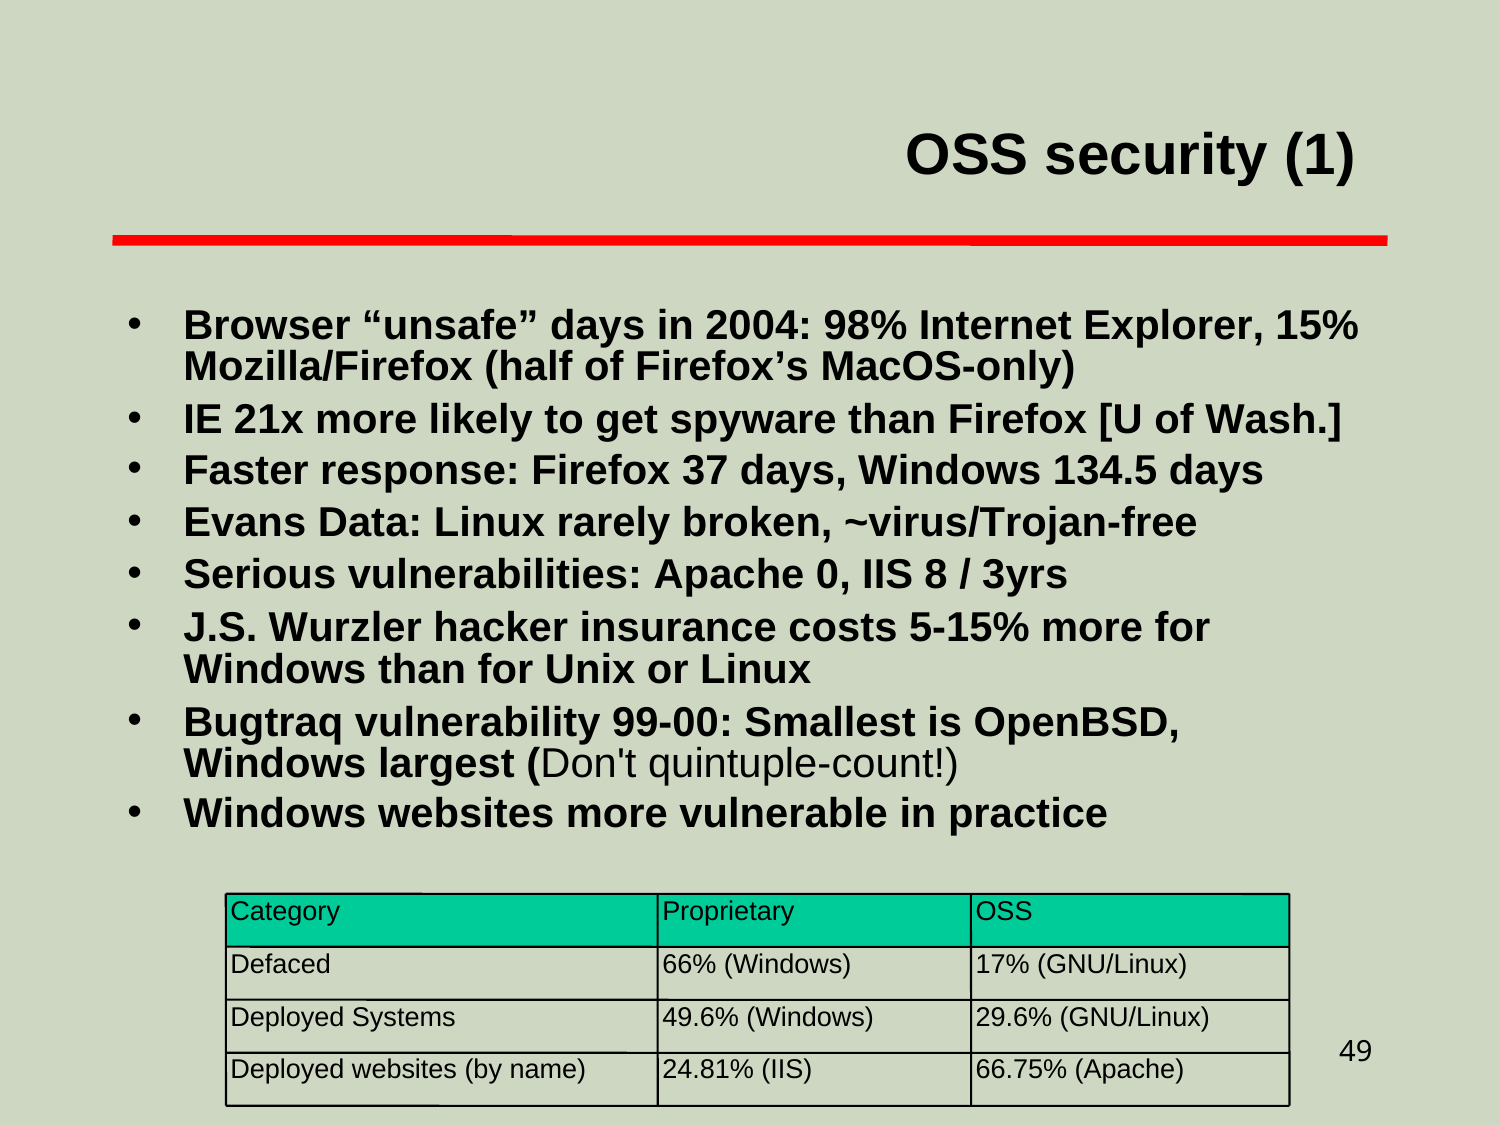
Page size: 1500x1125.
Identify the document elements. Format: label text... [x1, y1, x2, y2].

text_box Deployed websites (by name) [227, 1054, 656, 1104]
text_box 17% (GNU/Linux) [973, 948, 1288, 998]
text_box Proprietary [659, 895, 969, 945]
text_box Defaced [227, 948, 656, 998]
list Browser “unsafe” days in 2004: 98% Internet Explorer, 15% Mozilla/Firefox (half of Firefox’s MacOS-only) IE 21x more likely to get spyware than Firefox [U of Wash.] Faster response: Firefox 37 days, Windows 134.5 days Evans Data: Linux rarely broken, ~virus/Trojan-free Serious vulnerabilities: Apache 0, IIS 8 / 3yrs J.S. Wurzler hacker insurance costs 5-15% more for Windows than for Unix or Linux Bugtraq vulnerability 99-00: Smallest is OpenBSD, Windows largest (Don't quintuple-count!) Windows websites more vulnerable in practice [112, 299, 1388, 894]
text_box OSS [972, 895, 1288, 945]
text_box Deployed Systems [227, 1001, 656, 1051]
text_box 66.75% (Apache) [973, 1054, 1288, 1104]
text_box 66% (Windows) [659, 948, 970, 998]
text_box Category [227, 895, 656, 945]
text_box 29.6% (GNU/Linux) [973, 1001, 1288, 1051]
text_box 24.81% (IIS) [659, 1054, 970, 1104]
title OSS security (1) [337, 85, 1388, 224]
text_box 49.6% (Windows) [659, 1001, 970, 1051]
